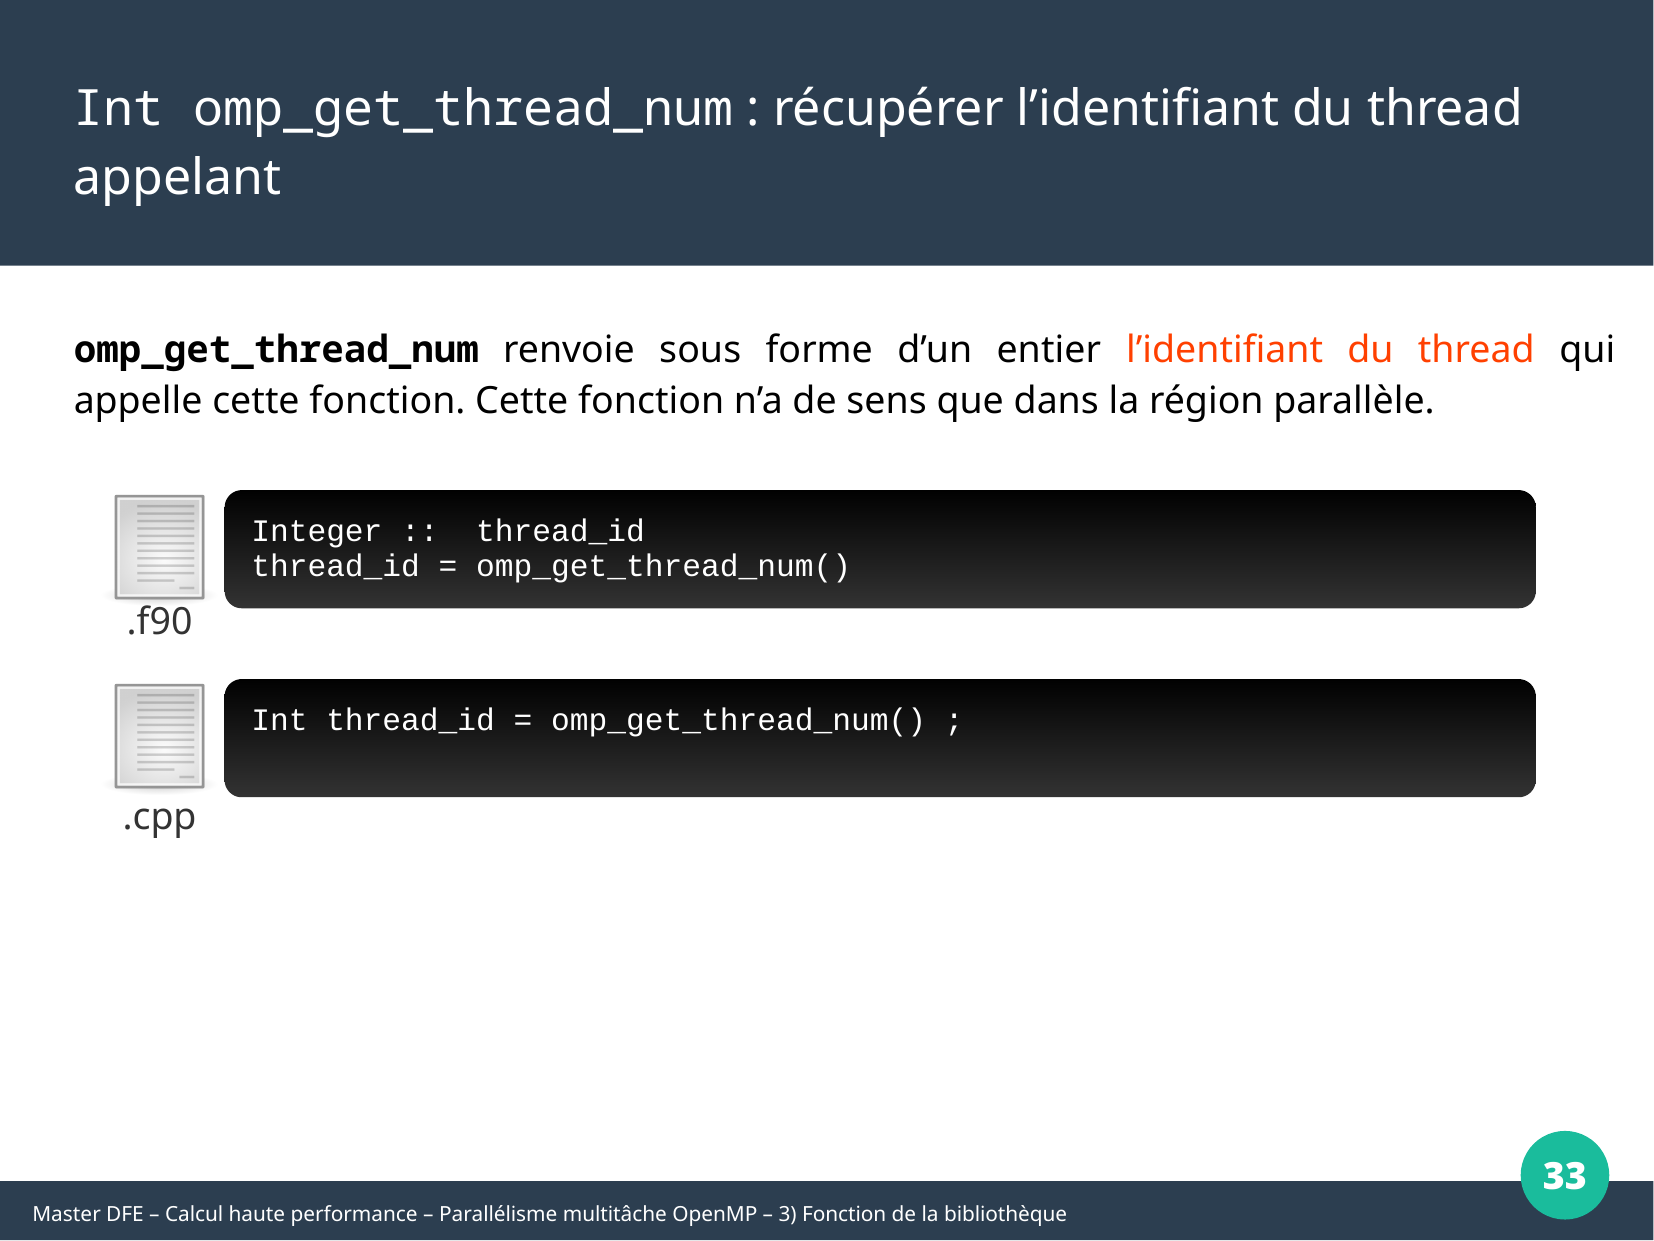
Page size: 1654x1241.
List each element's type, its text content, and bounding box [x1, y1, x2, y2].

text_box .cpp [82, 781, 237, 848]
text_box omp_get_thread_num renvoie sous forme d’un entier l’identifiant du thread qui appelle cette fonction. Cette fonction n’a de sens que dans la région parallèle. [59, 314, 1630, 533]
text_box [224, 490, 1536, 609]
text_box Int omp_get_thread_num : récupérer l’identifiant du thread appelant [59, 64, 1654, 283]
text_box .f90 [82, 587, 237, 653]
text_box Int thread_id = omp_get_thread_num() ; [236, 696, 1507, 751]
picture [100, 490, 219, 587]
text_box Integer :: thread_id thread_id = omp_get_thread_num() [236, 507, 1507, 594]
text_box [224, 679, 1536, 798]
picture [100, 679, 219, 781]
text_box Master DFE – Calcul haute performance – Parallélisme multitâche OpenMP – 3) Fonction de la bibliothèque [17, 1191, 1436, 1235]
